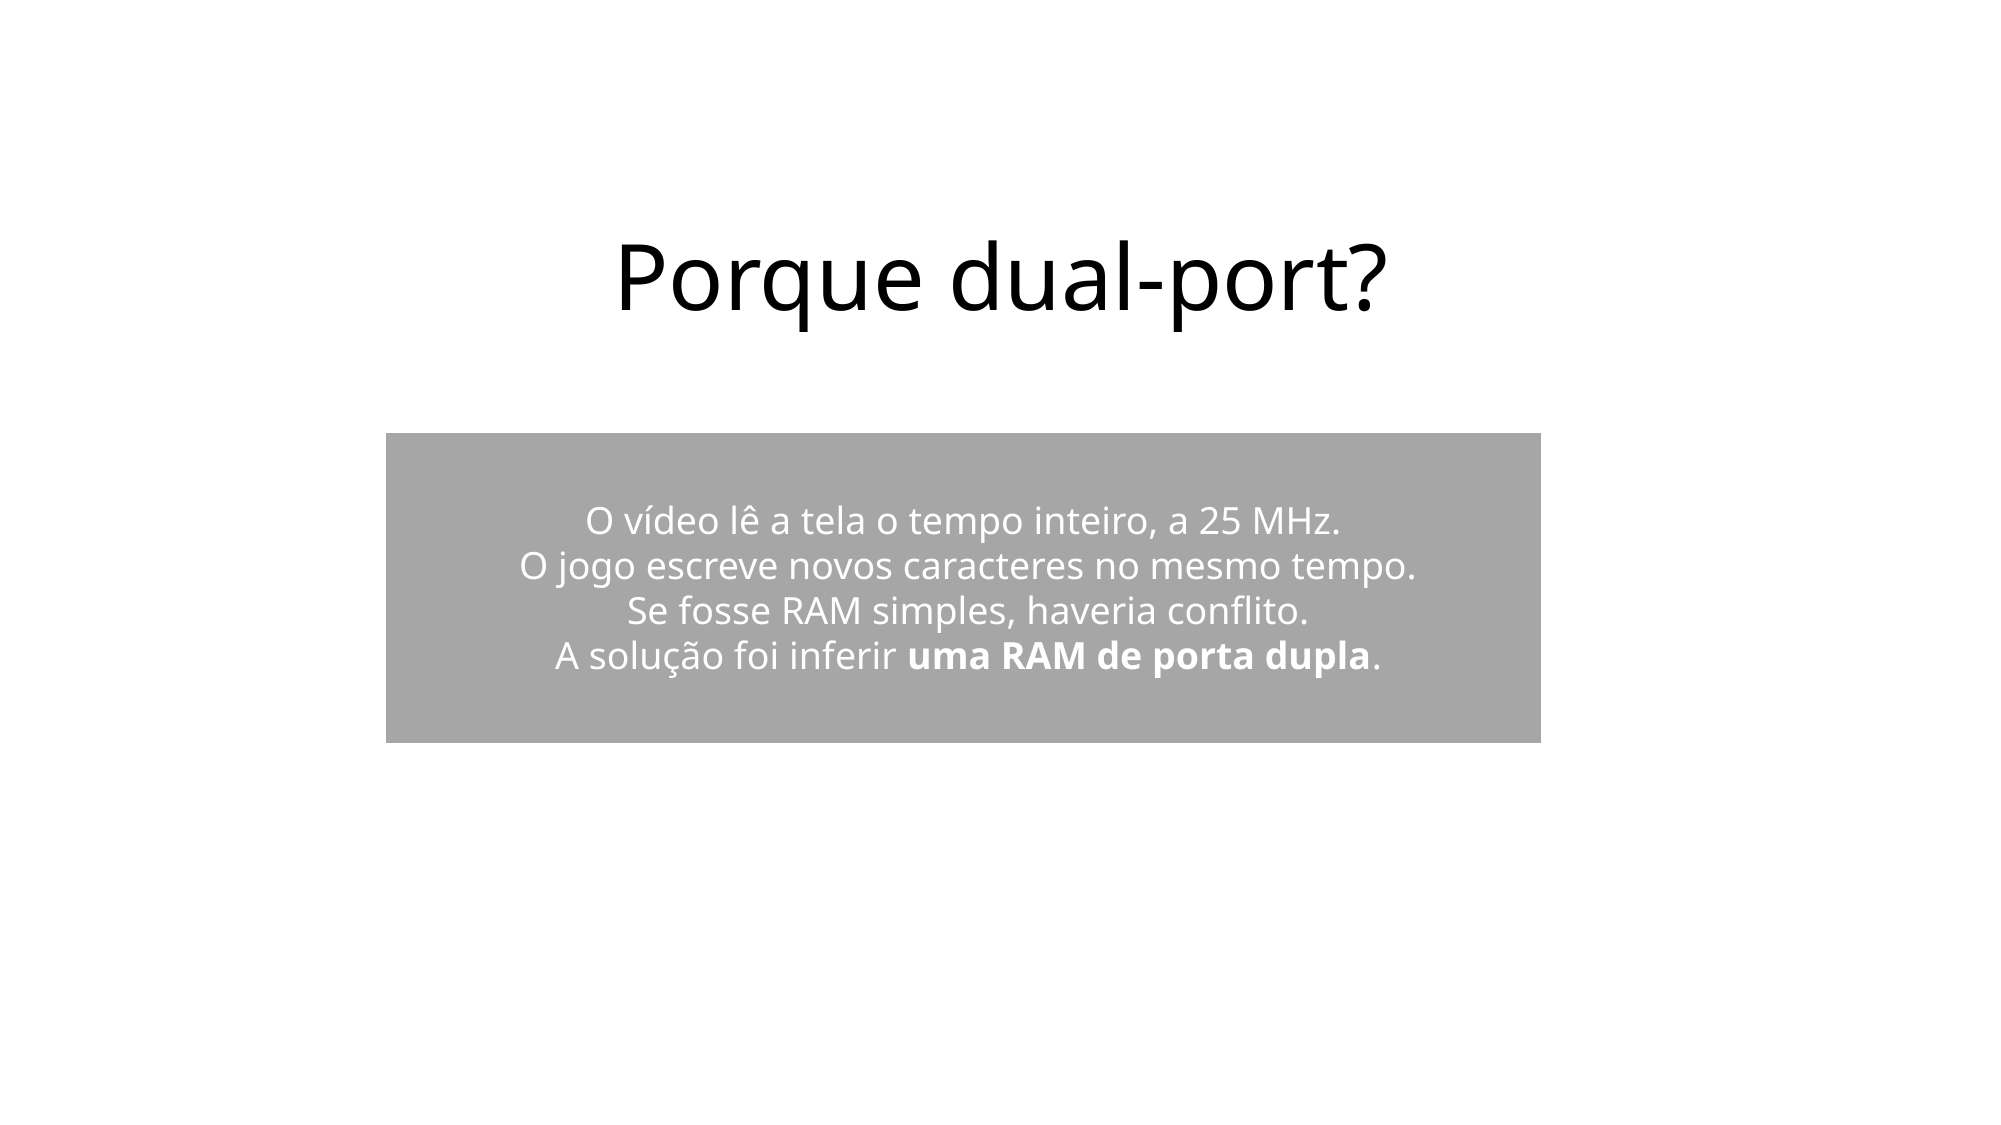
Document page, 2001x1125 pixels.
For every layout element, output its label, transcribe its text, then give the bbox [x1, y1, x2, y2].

text_box [386, 433, 1541, 490]
text_box [386, 687, 1541, 743]
text_box O vídeo lê a tela o tempo inteiro, a 25 MHz. O jogo escreve novos caracteres no mesmo tempo. Se fosse RAM simples, haveria conflito. A solução foi inferir uma RAM de porta dupla. [166, 490, 1762, 687]
title Porque dual-port? [588, 152, 1415, 409]
